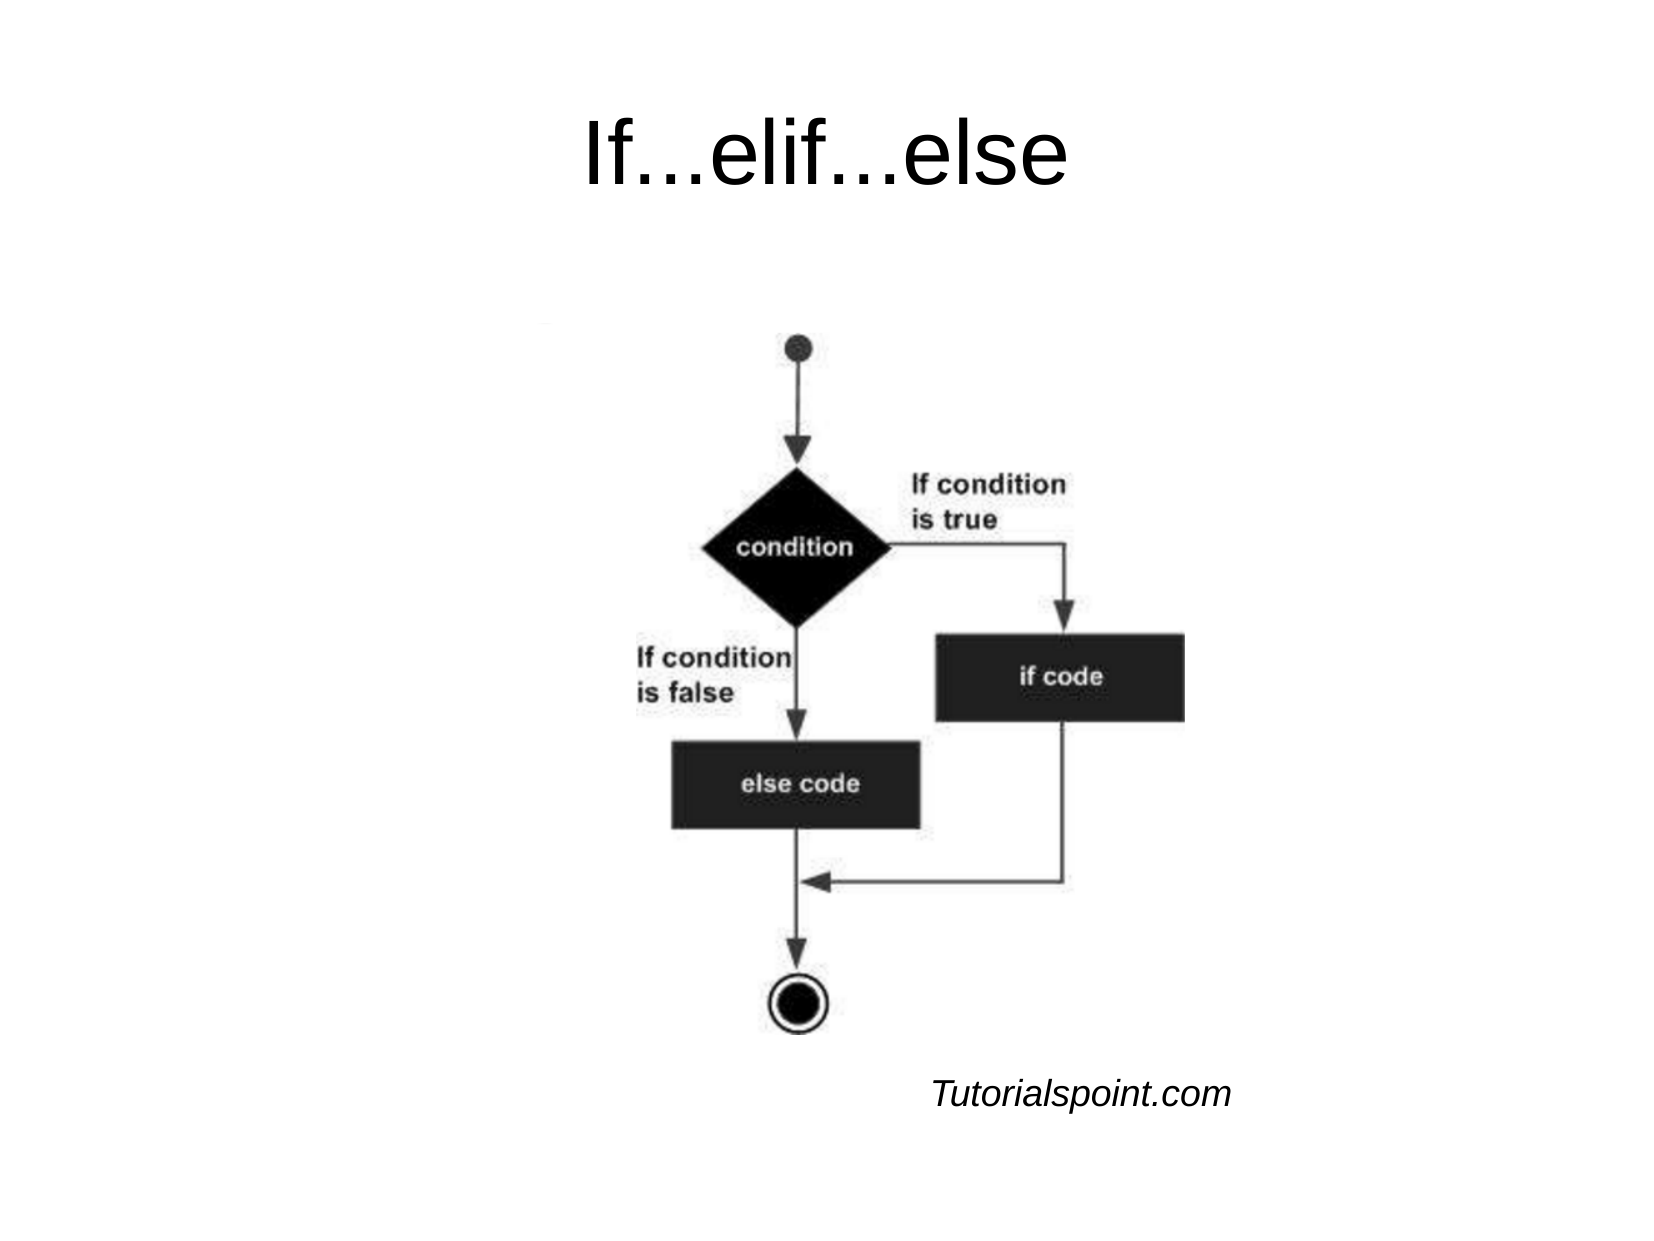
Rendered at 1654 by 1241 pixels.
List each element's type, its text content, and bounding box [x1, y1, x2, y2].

picture [495, 323, 1205, 1036]
title If...elif...else [82, 49, 1571, 257]
text_box Tutorialspoint.com [915, 1065, 1248, 1122]
